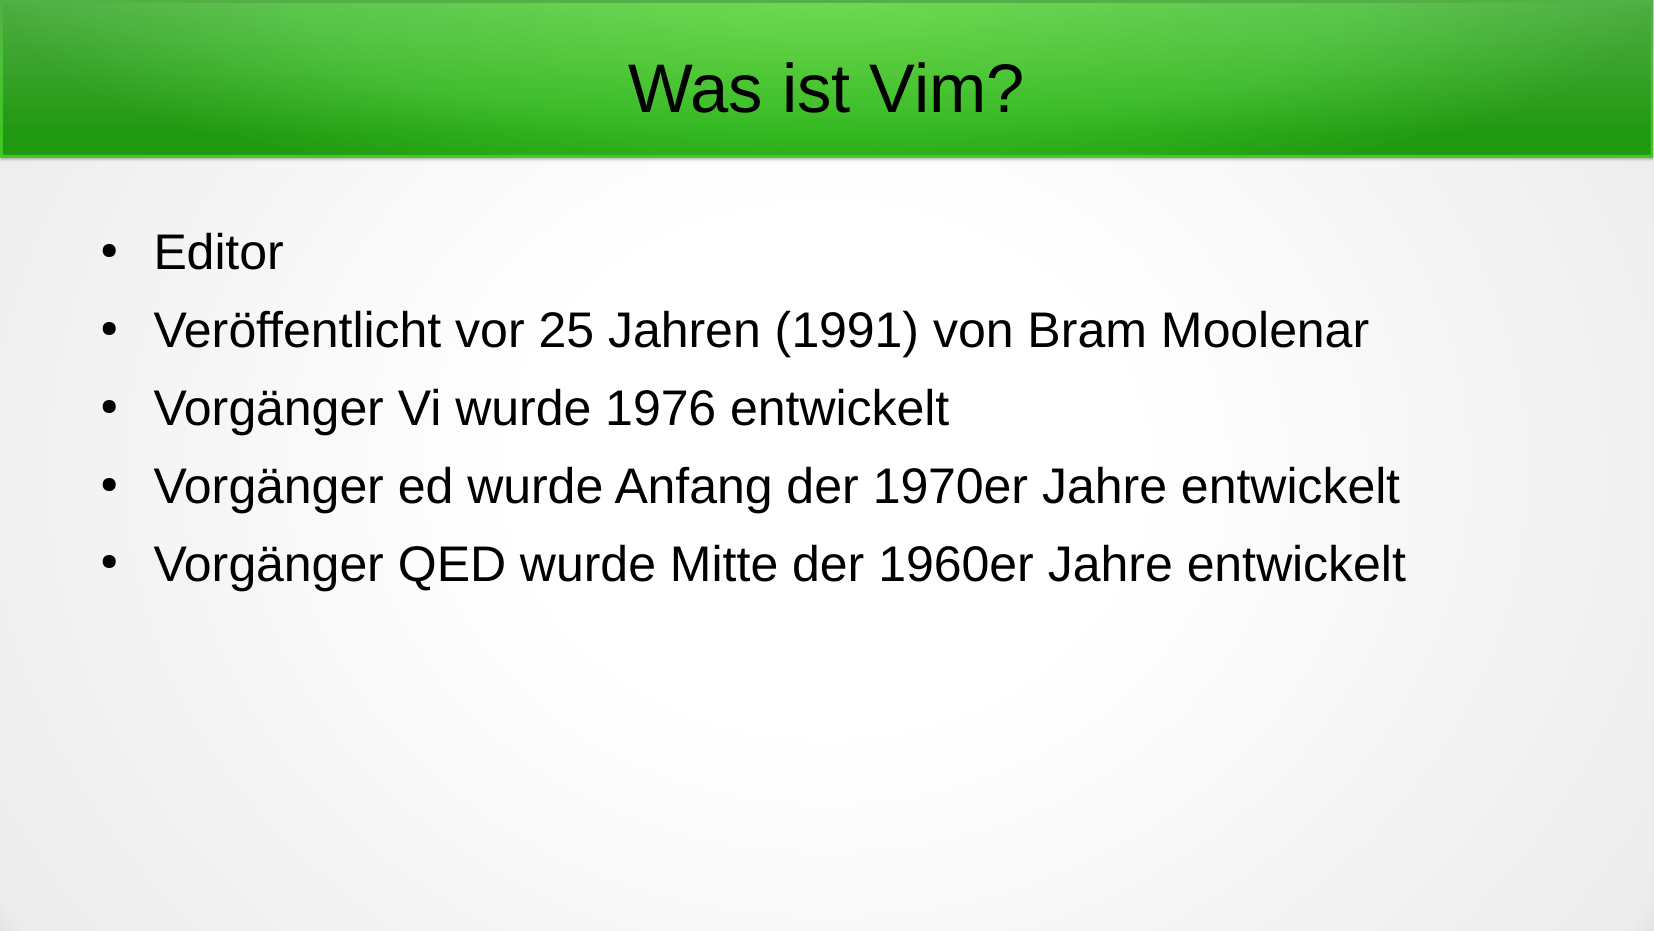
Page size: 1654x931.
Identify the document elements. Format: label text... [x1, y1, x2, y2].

list Editor Veröffentlicht vor 25 Jahren (1991) von Bram Moolenar Vorgänger Vi wurde 1976 entwickelt Vorgänger ed wurde Anfang der 1970er Jahre entwickelt Vorgänger QED wurde Mitte der 1960er Jahre entwickelt [82, 224, 1571, 764]
title Was ist Vim? [82, 35, 1571, 142]
